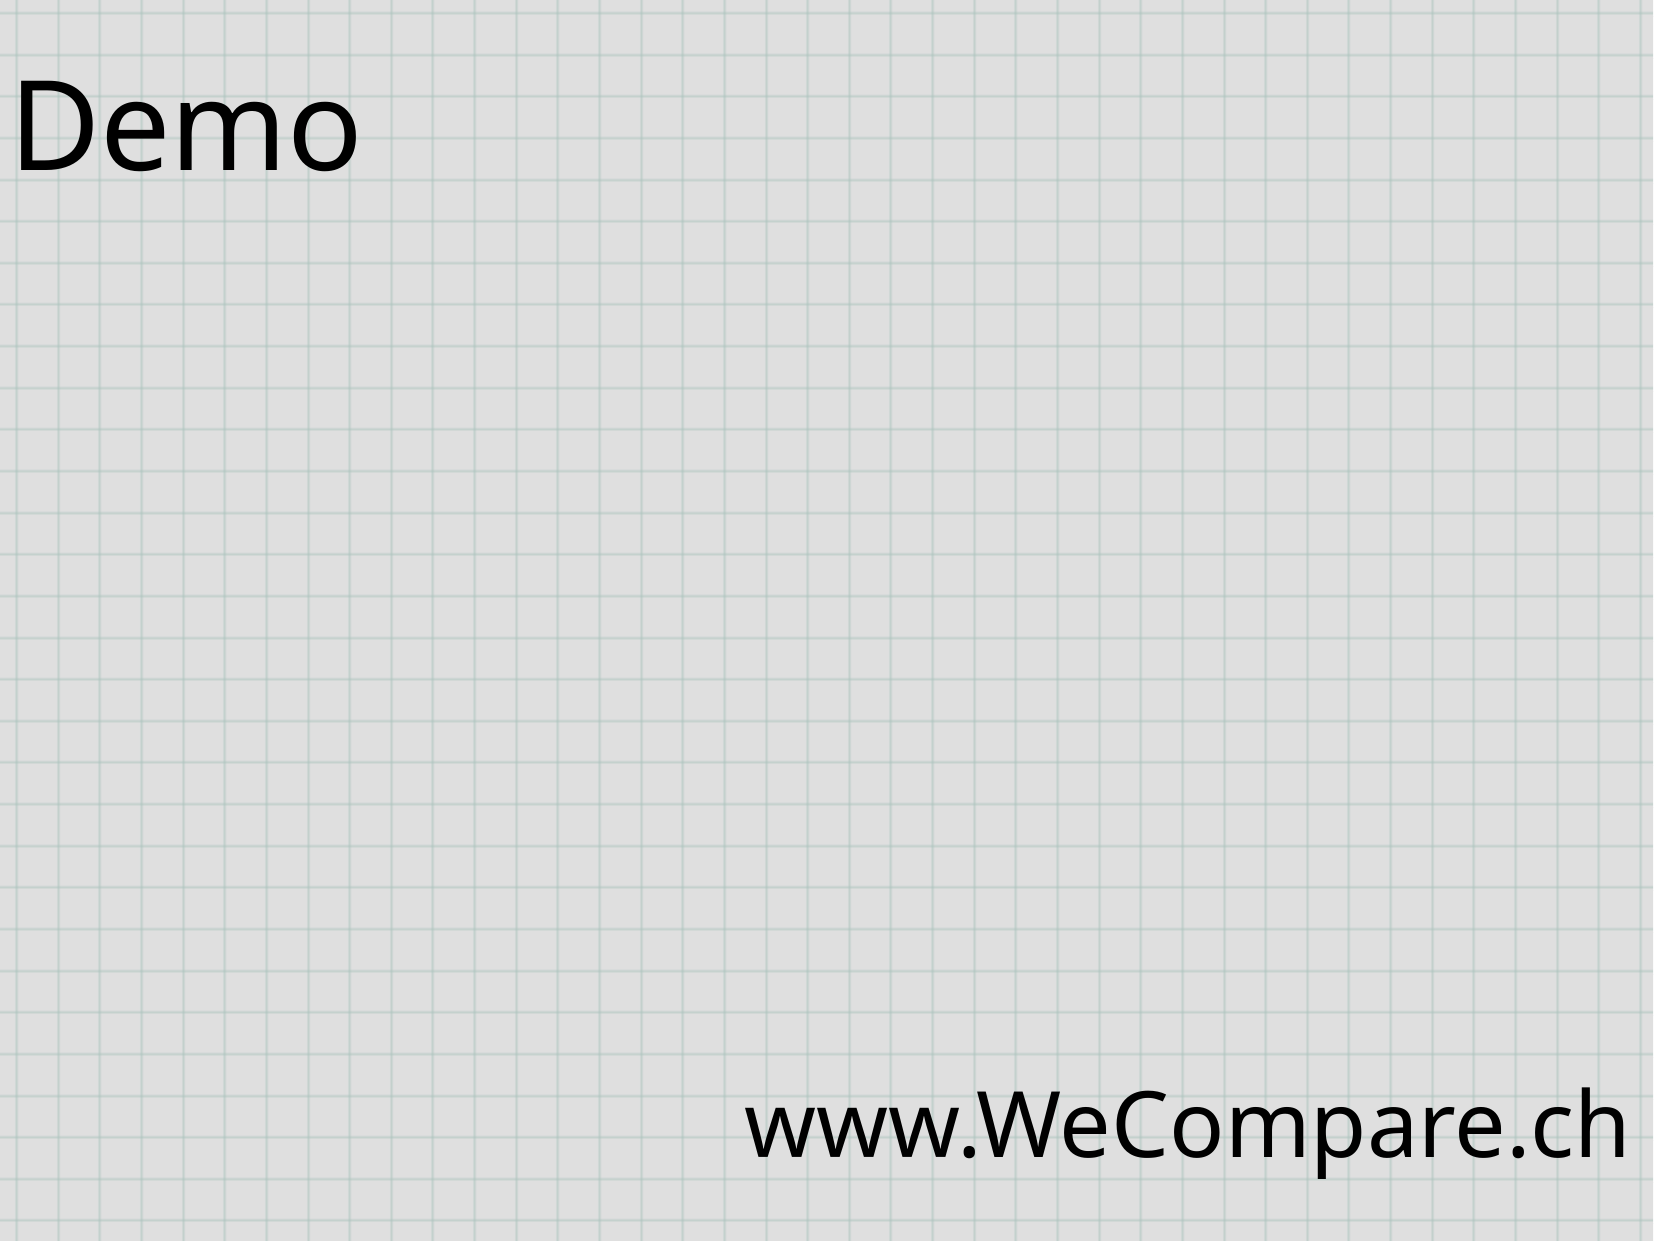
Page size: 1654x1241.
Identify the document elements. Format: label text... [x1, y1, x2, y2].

title www.WeCompare.ch [0, 1003, 1653, 1241]
picture [0, 0, 1654, 1241]
title Demo [9, 2, 1653, 241]
